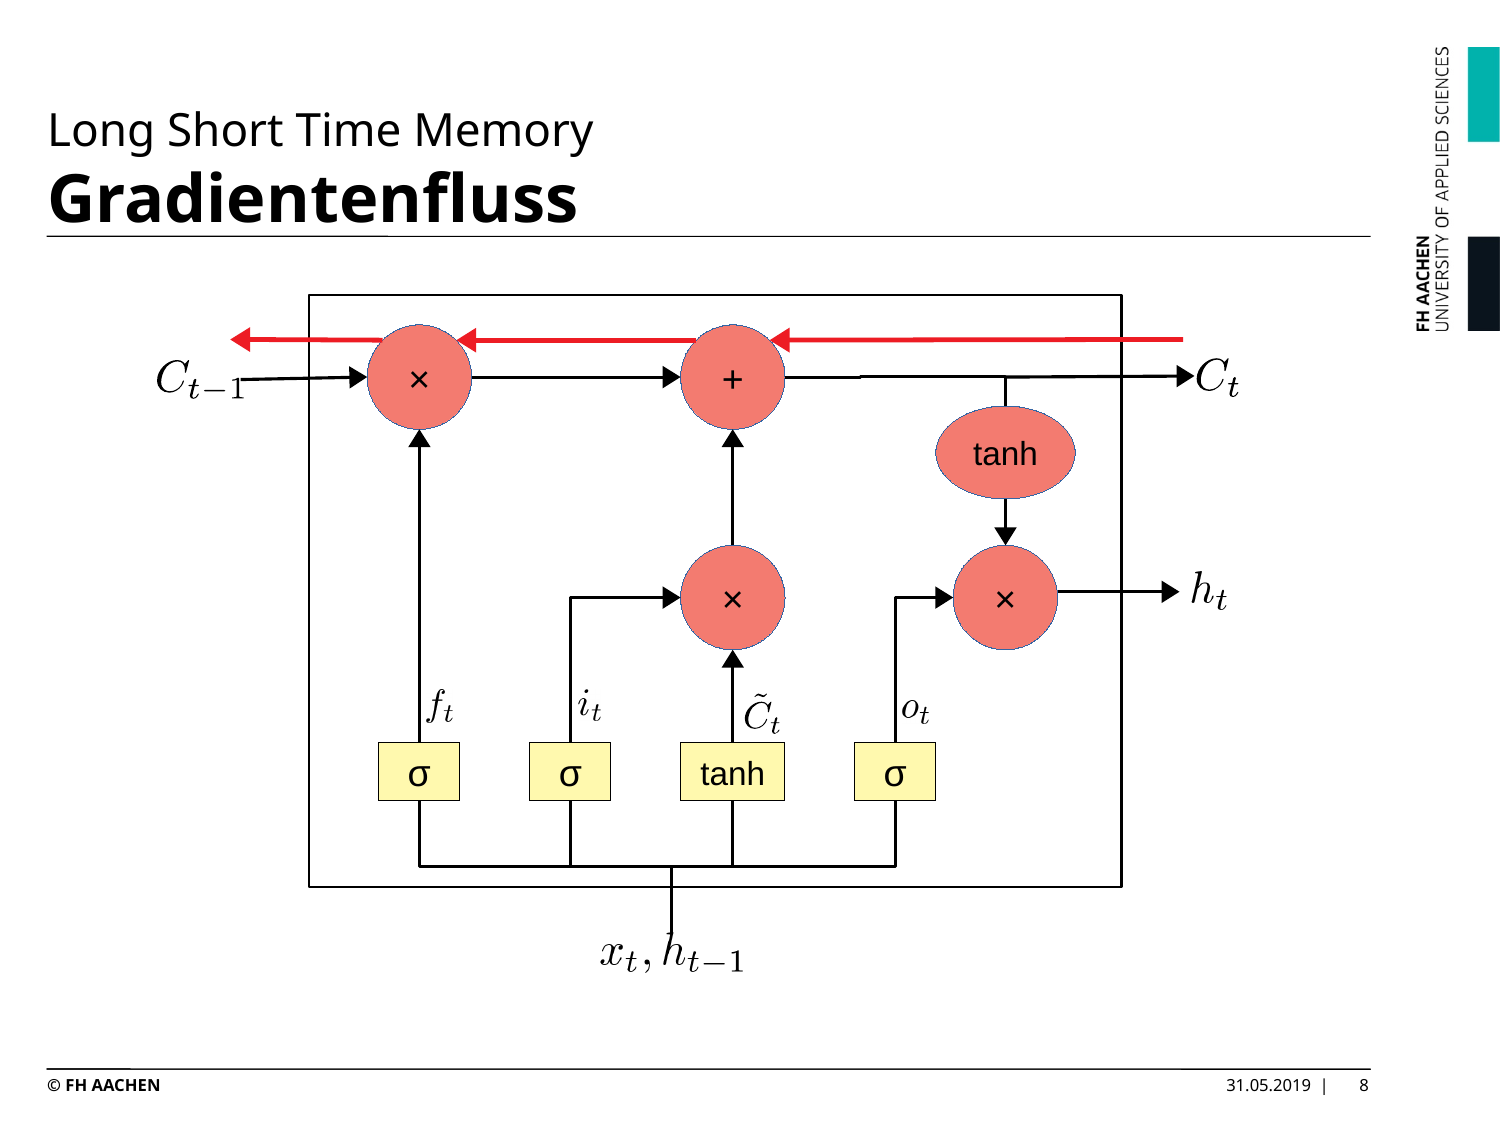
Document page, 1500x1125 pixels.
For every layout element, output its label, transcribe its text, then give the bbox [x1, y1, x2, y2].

picture [1404, 47, 1500, 331]
picture [600, 932, 743, 973]
title Long Short Time Memory Gradientenfluss [47, 100, 1371, 249]
text_box + [680, 324, 785, 430]
text_box × [367, 324, 472, 430]
picture [426, 689, 453, 723]
text_box tanh [680, 742, 785, 801]
text_box tanh [935, 406, 1076, 499]
text_box [1194, 358, 1241, 398]
text_box σ [378, 742, 460, 801]
picture [902, 700, 929, 724]
text_box σ [529, 742, 611, 801]
picture [578, 689, 601, 721]
text_box [742, 693, 781, 734]
text_box [154, 360, 247, 403]
text_box × [953, 545, 1058, 650]
text_box × [680, 545, 786, 650]
text_box σ [854, 742, 936, 801]
picture [1191, 571, 1227, 610]
